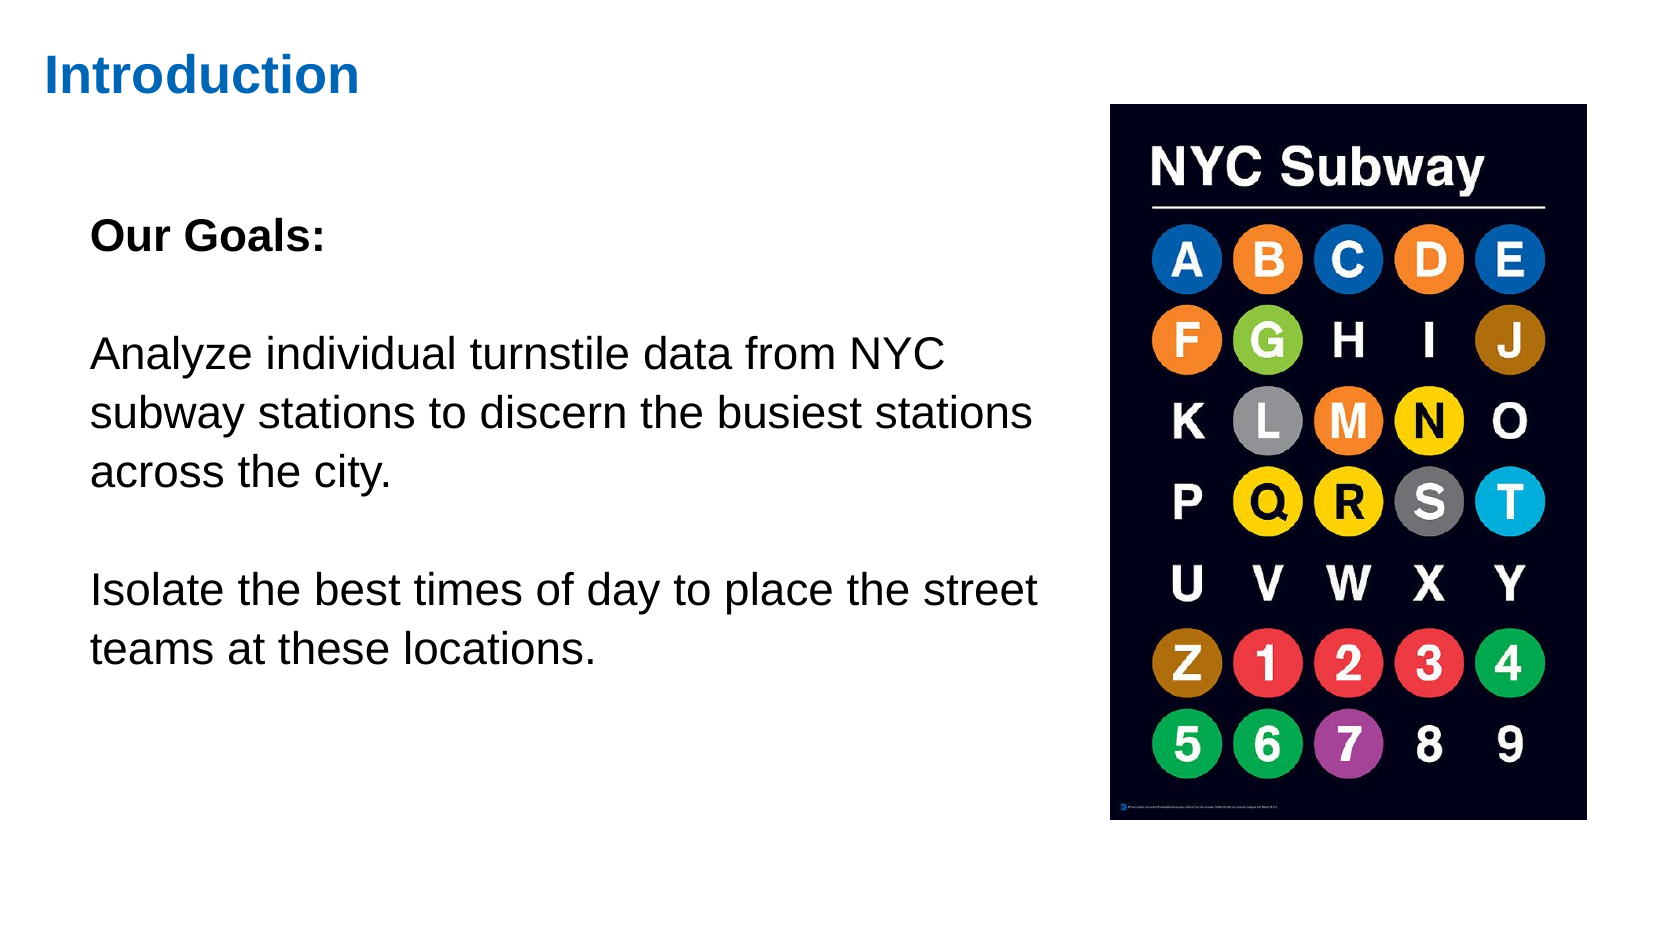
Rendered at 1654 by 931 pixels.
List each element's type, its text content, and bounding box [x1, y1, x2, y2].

text_box Introduction [30, 37, 406, 158]
picture [1110, 104, 1587, 820]
text_box Our Goals: Analyze individual turnstile data from NYC subway stations to discern the busiest stations across the city. Isolate the best times of day to place the street teams at these locations. [75, 194, 1096, 814]
